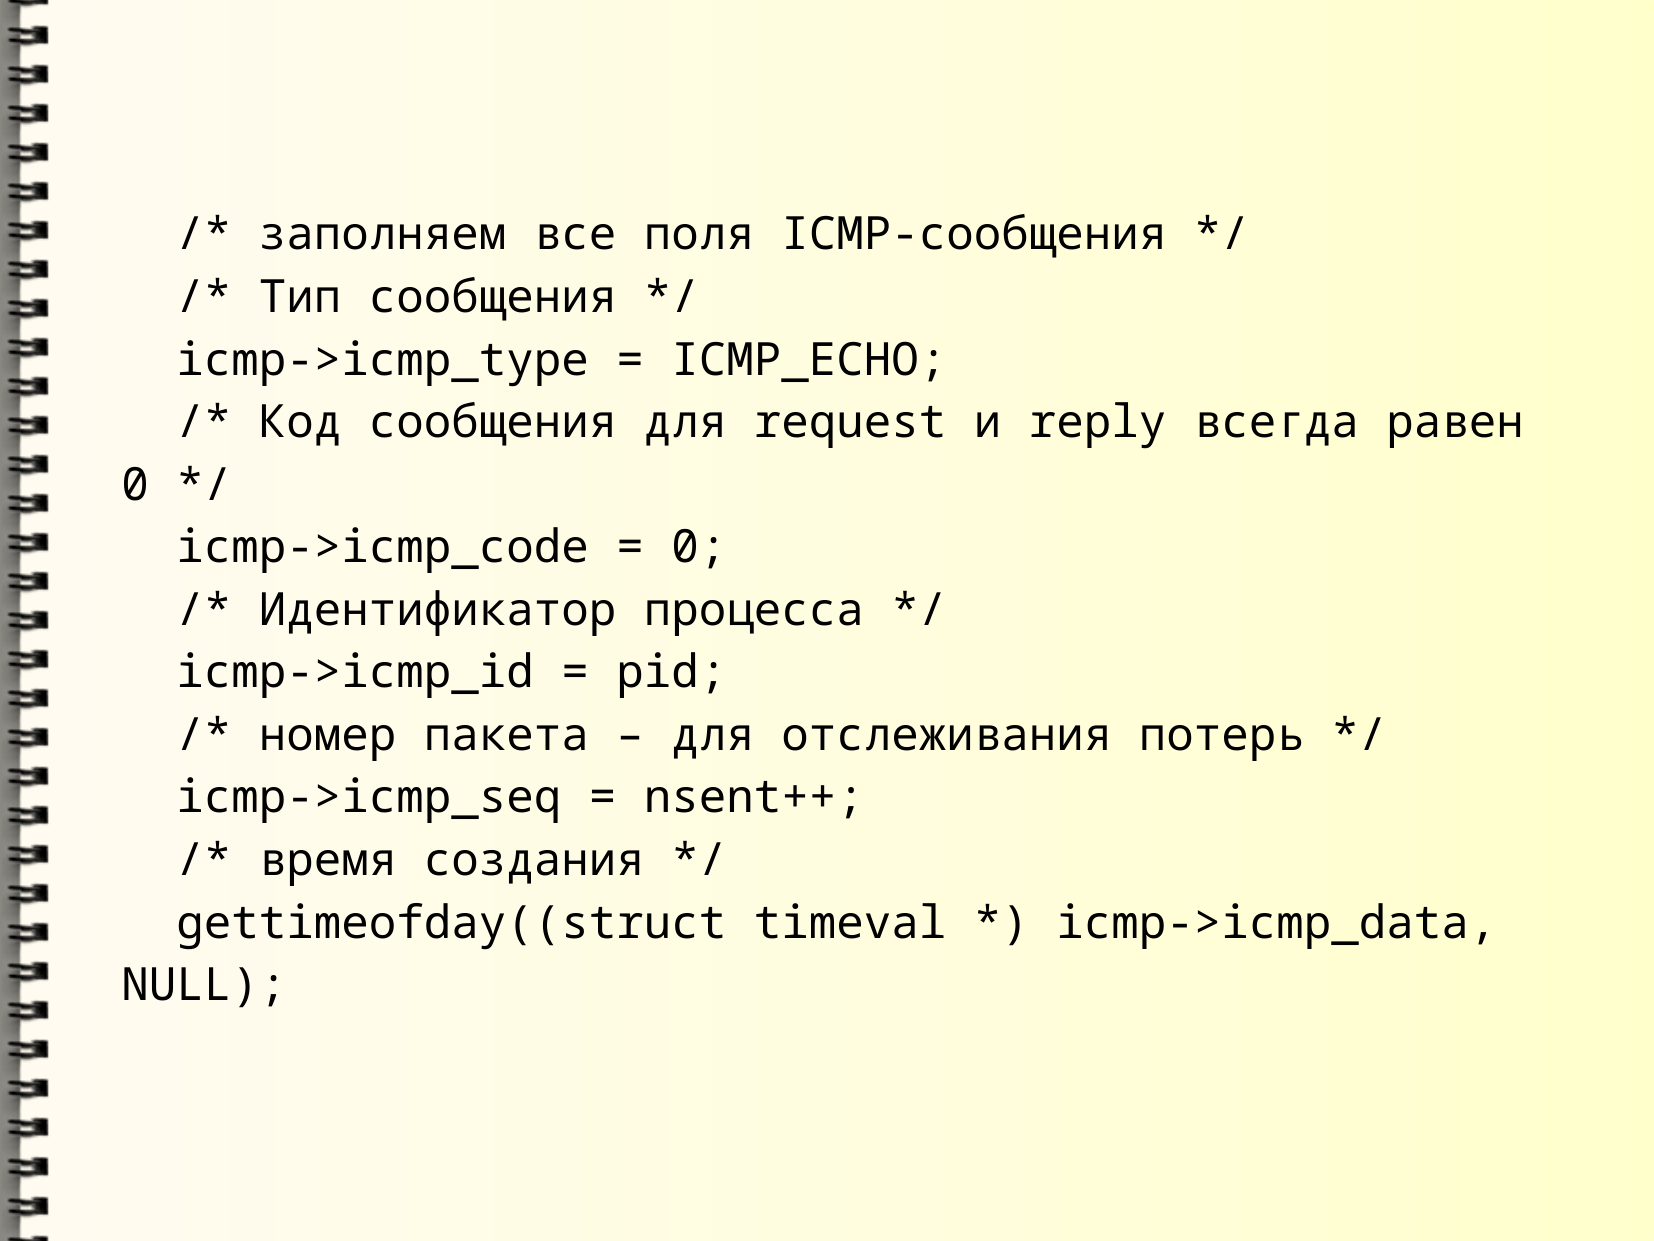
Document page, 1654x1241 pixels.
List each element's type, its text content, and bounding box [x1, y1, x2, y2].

subtitle /* заполняем все поля ICMP-сообщения */ /* Тип сообщения */ icmp->icmp_type = ICMP_ECHO; /* Код сообщения для request и reply всегда равен 0 */ icmp->icmp_code = 0; /* Идентификатор процесса */ icmp->icmp_id = pid; /* номер пакета – для отслеживания потерь */ icmp->icmp_seq = nsent++; /* время создания */ gettimeofday((struct timeval *) icmp->icmp_data, NULL); [121, 110, 1534, 1156]
picture [0, 0, 1654, 1241]
